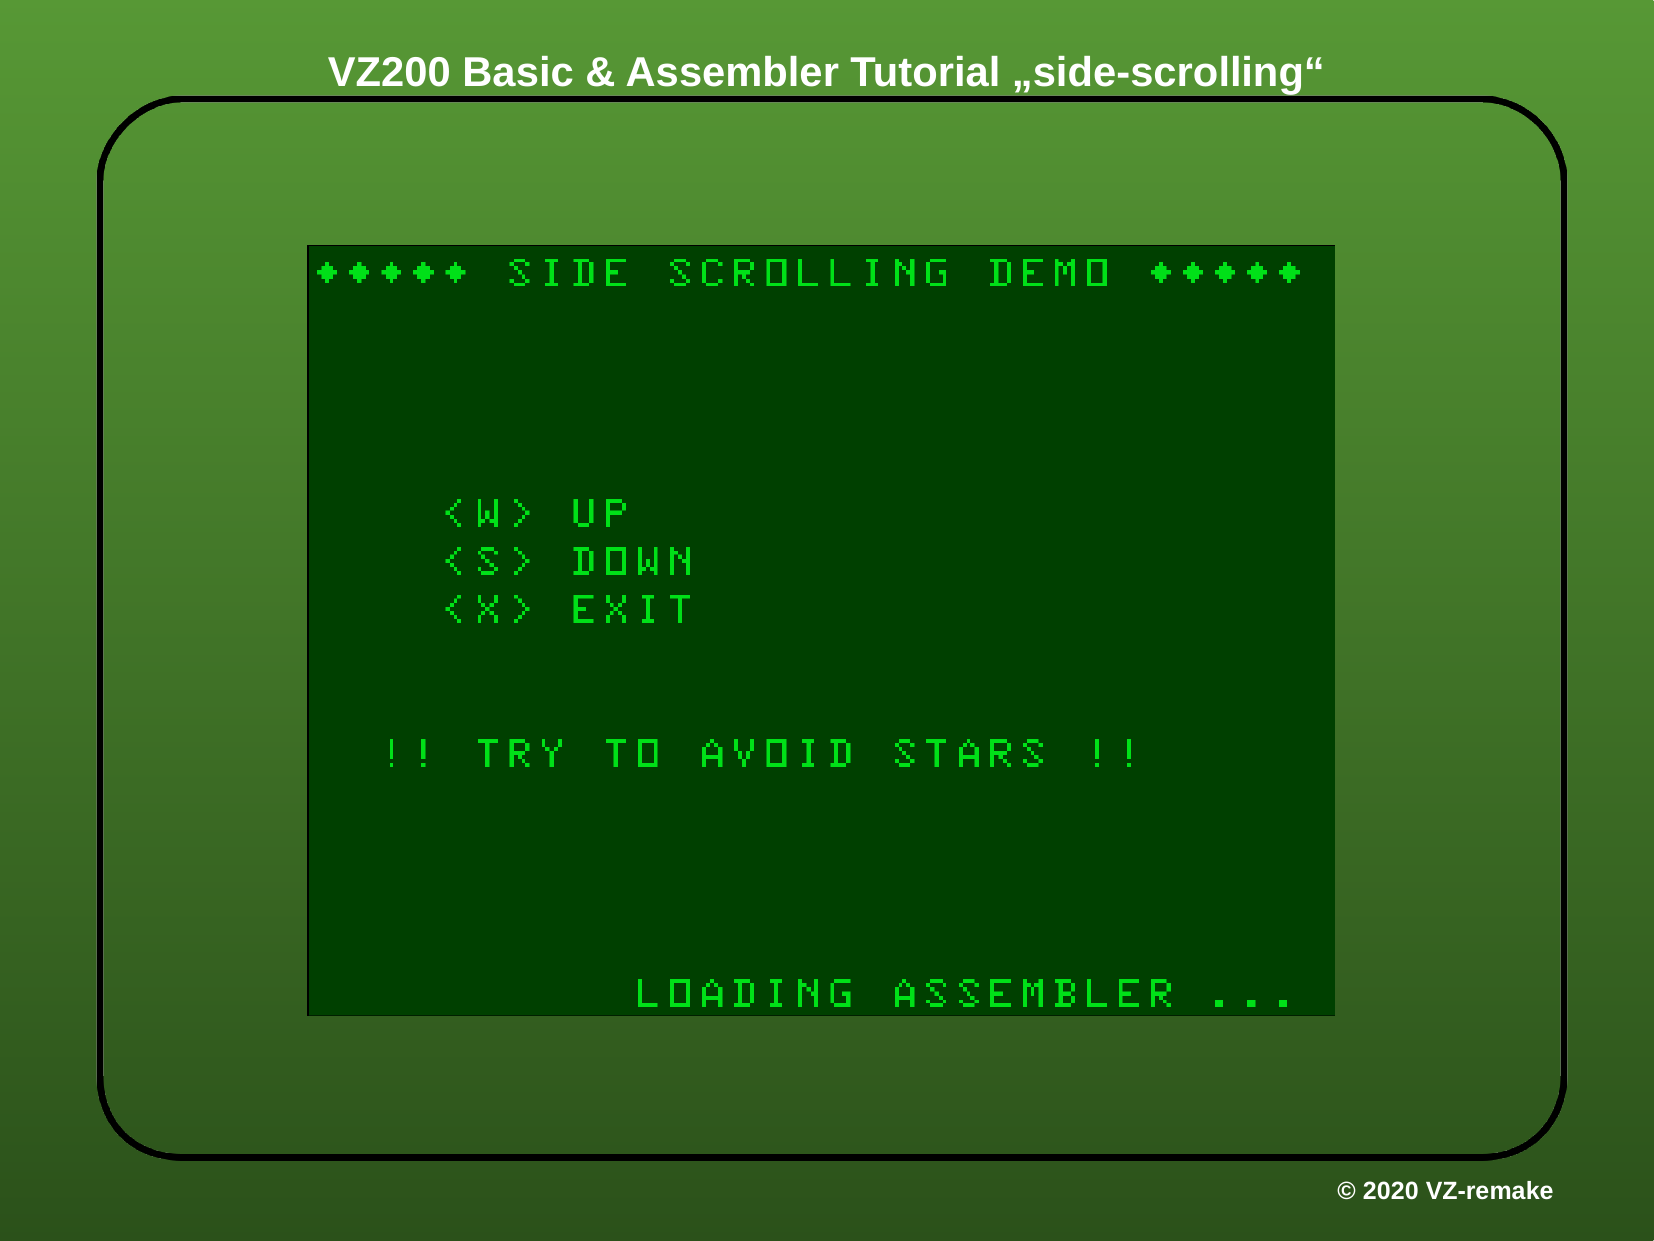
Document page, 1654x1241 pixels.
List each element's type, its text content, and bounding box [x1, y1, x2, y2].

picture [1339, 1183, 1354, 1198]
title VZ200 Basic & Assembler Tutorial „side-scrolling“ [82, 48, 1571, 96]
picture [59, 58, 1607, 1199]
picture [1380, 1184, 1385, 1196]
picture [1502, 1188, 1506, 1199]
picture [1408, 1184, 1413, 1196]
